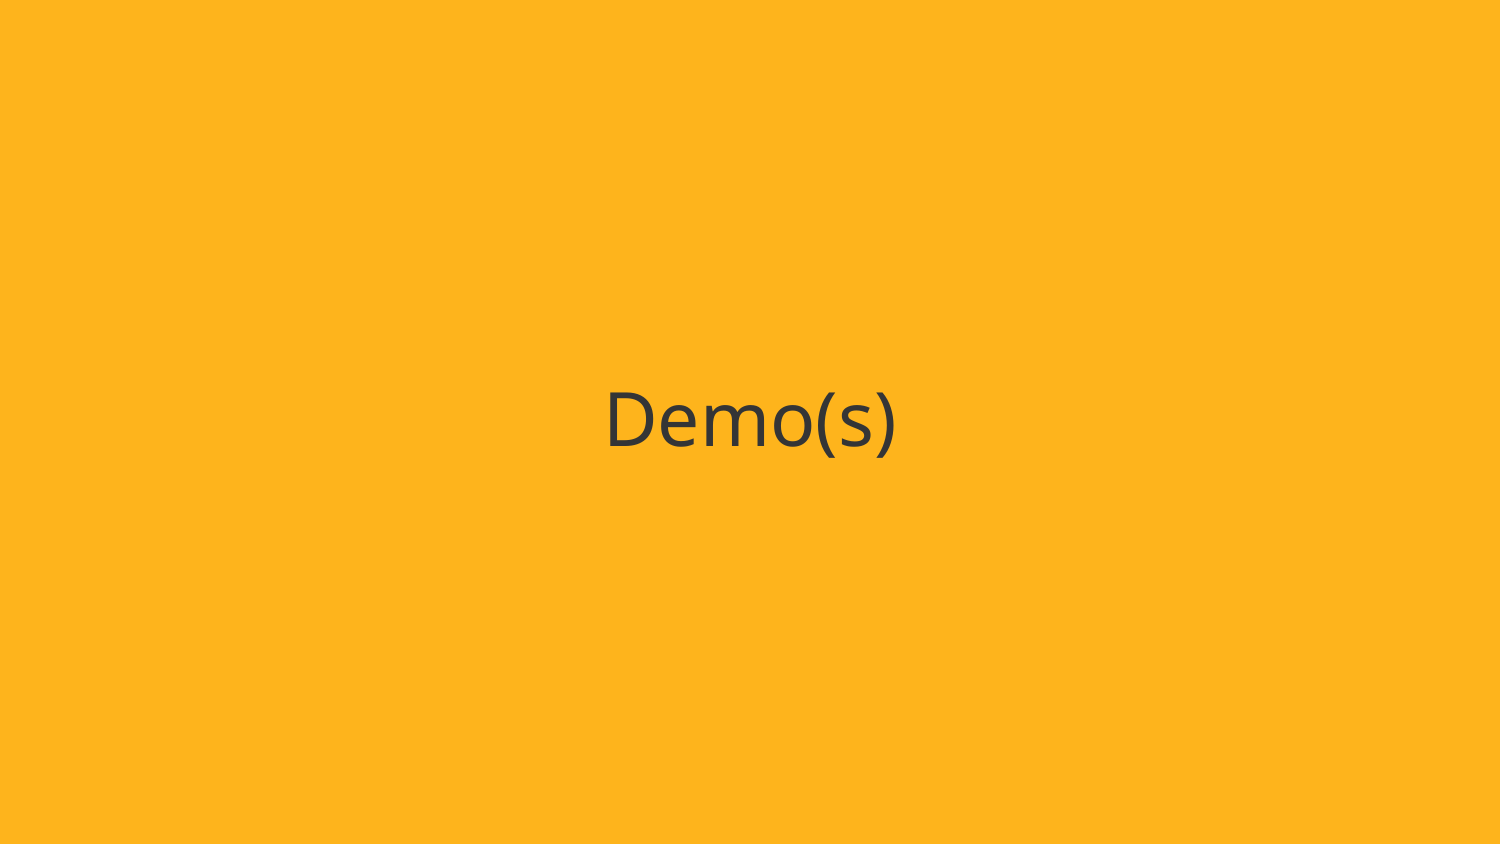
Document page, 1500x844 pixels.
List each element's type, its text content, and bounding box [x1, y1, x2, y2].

title Demo(s) [51, 355, 1449, 488]
